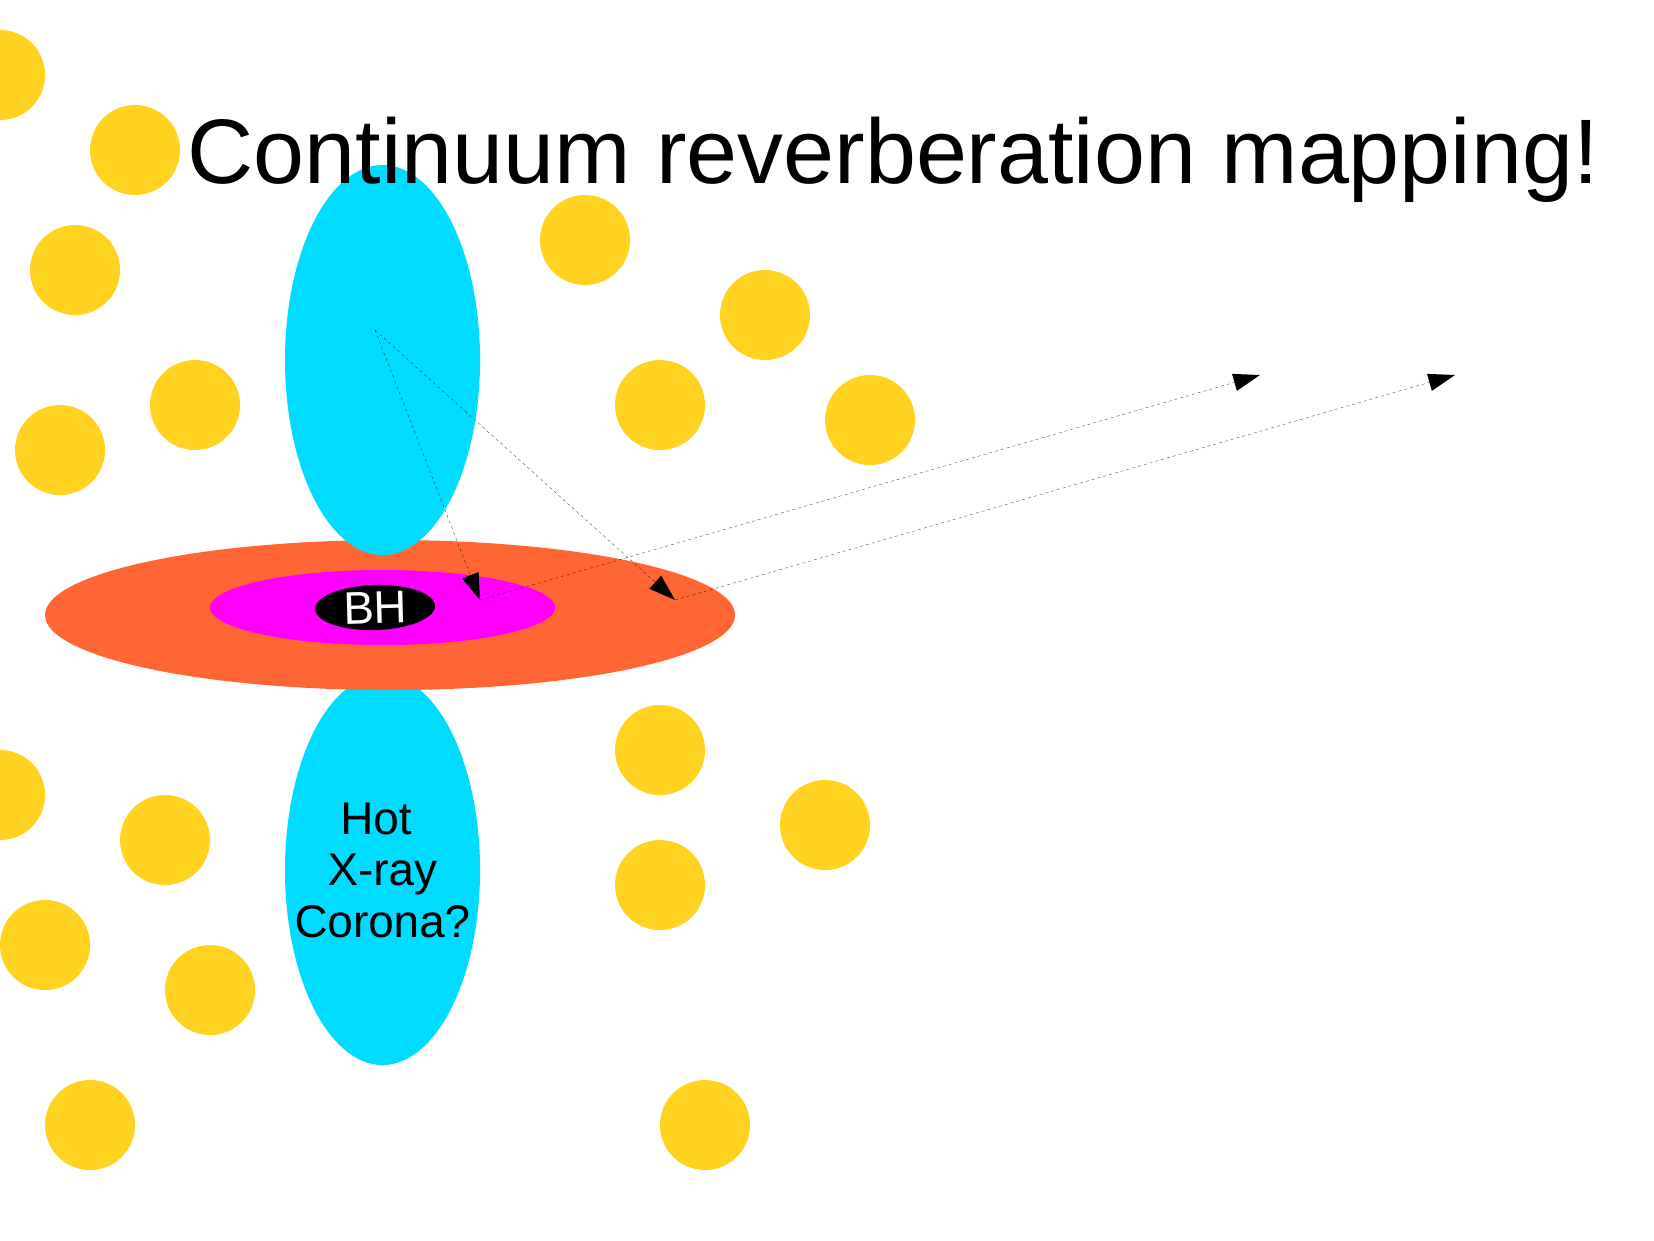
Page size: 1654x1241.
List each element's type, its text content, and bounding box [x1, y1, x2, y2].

text_box [90, 105, 181, 196]
text_box [45, 1080, 136, 1171]
text_box [720, 270, 811, 361]
text_box [120, 795, 211, 886]
text_box Hot X-ray Corona? [285, 690, 481, 1066]
text_box [30, 225, 121, 316]
text_box BH [315, 584, 436, 631]
text_box [615, 360, 706, 451]
text_box [825, 375, 916, 466]
text_box [165, 945, 256, 1036]
text_box [0, 750, 46, 841]
text_box [0, 30, 46, 121]
text_box [615, 840, 706, 931]
text_box [540, 195, 631, 286]
text_box [780, 780, 871, 871]
text_box [150, 360, 241, 451]
text_box [615, 705, 706, 796]
text_box [660, 1080, 751, 1171]
title Continuum reverberation mapping! [150, 47, 1639, 256]
text_box [45, 256, 736, 691]
text_box [0, 900, 91, 991]
text_box [15, 405, 106, 496]
